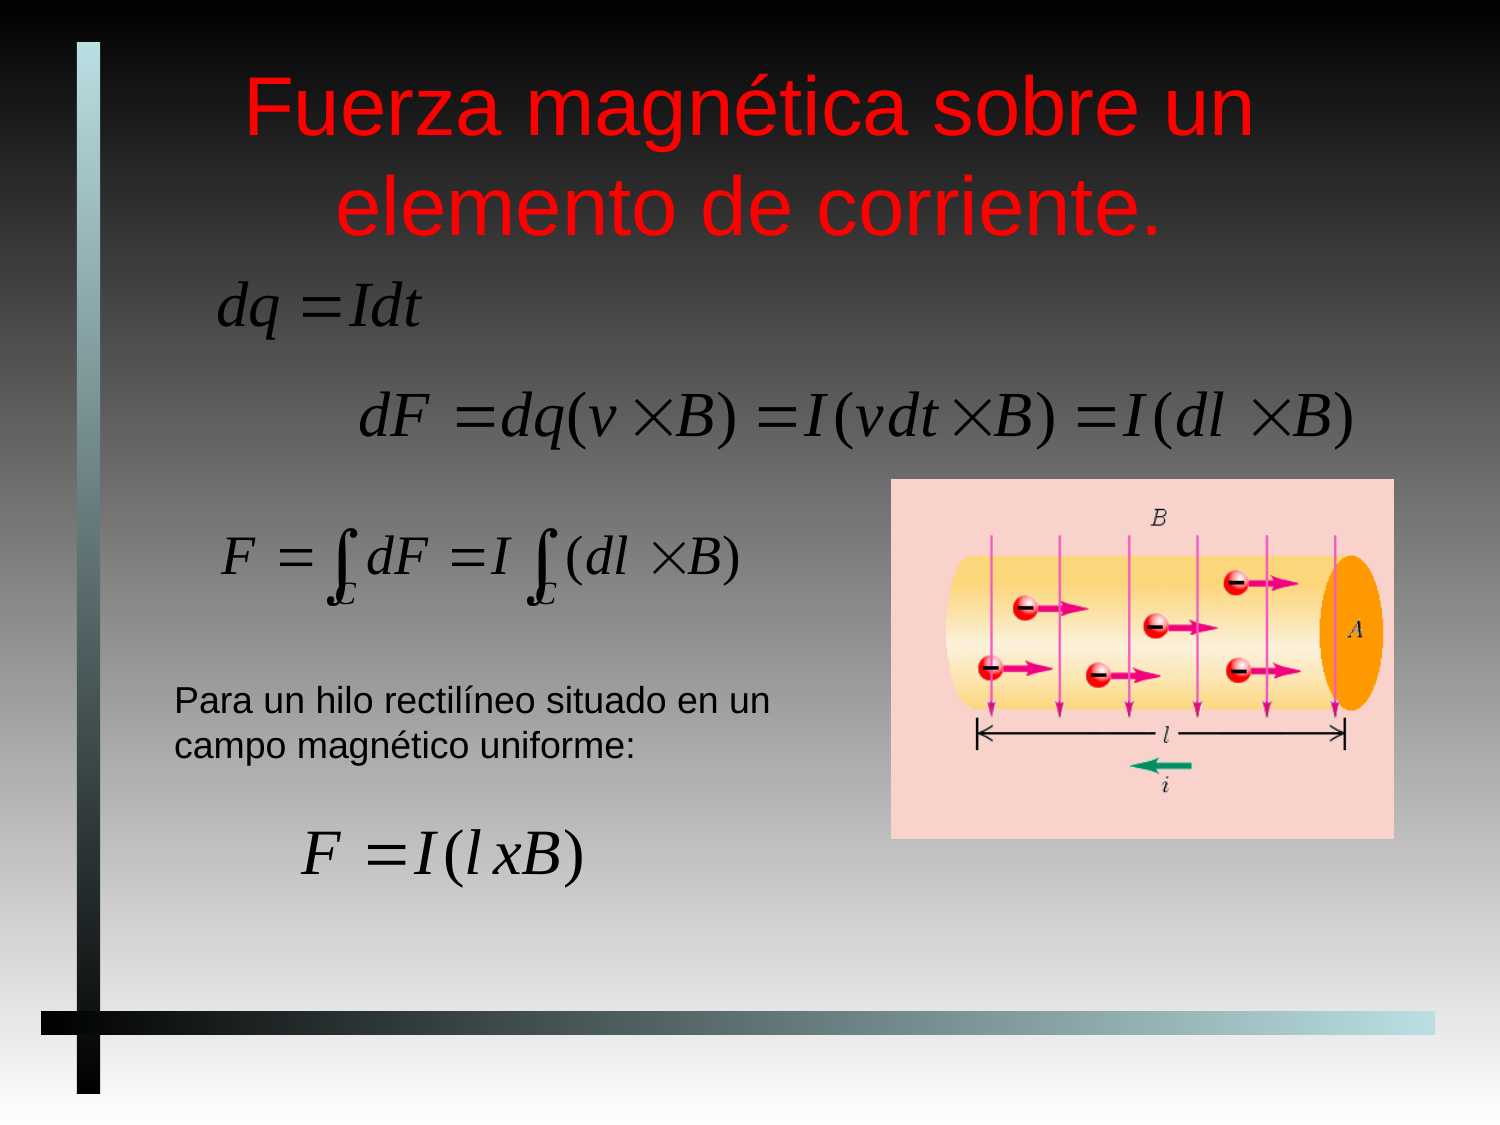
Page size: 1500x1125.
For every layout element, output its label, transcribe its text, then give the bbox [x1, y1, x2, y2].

chart [289, 798, 597, 902]
text_box Para un hilo rectilíneo situado en un campo magnético uniforme: [159, 668, 821, 774]
chart [348, 361, 1365, 464]
picture [891, 479, 1394, 839]
title Fuerza magnética sobre un elemento de corriente. [75, 45, 1425, 233]
chart [206, 267, 438, 354]
chart [211, 509, 750, 616]
